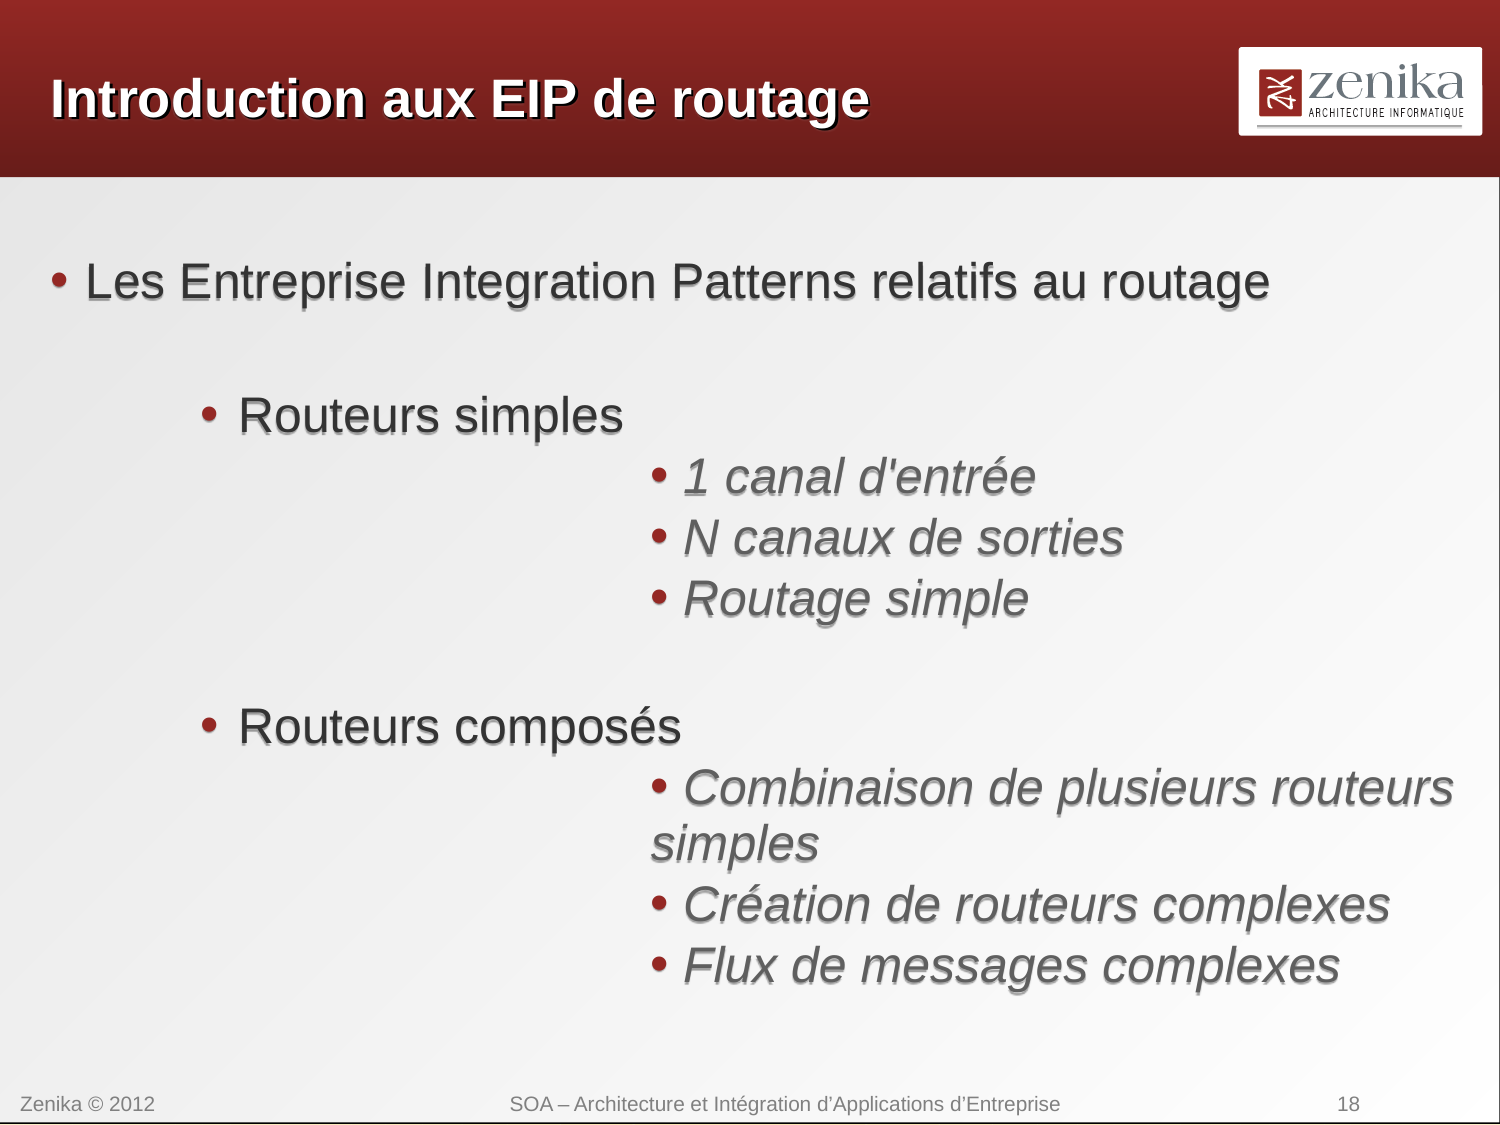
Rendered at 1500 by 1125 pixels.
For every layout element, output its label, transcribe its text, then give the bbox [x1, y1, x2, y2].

subtitle Les Entreprise Integration Patterns relatifs au routage Routeurs simples 1 canal d'entrée N canaux de sorties Routage simple Routeurs composés Combinaison de plusieurs routeurs simples Création de routeurs complexes Flux de messages complexes [50, 249, 1477, 1064]
title Introduction aux EIP de routage [50, 22, 1206, 172]
